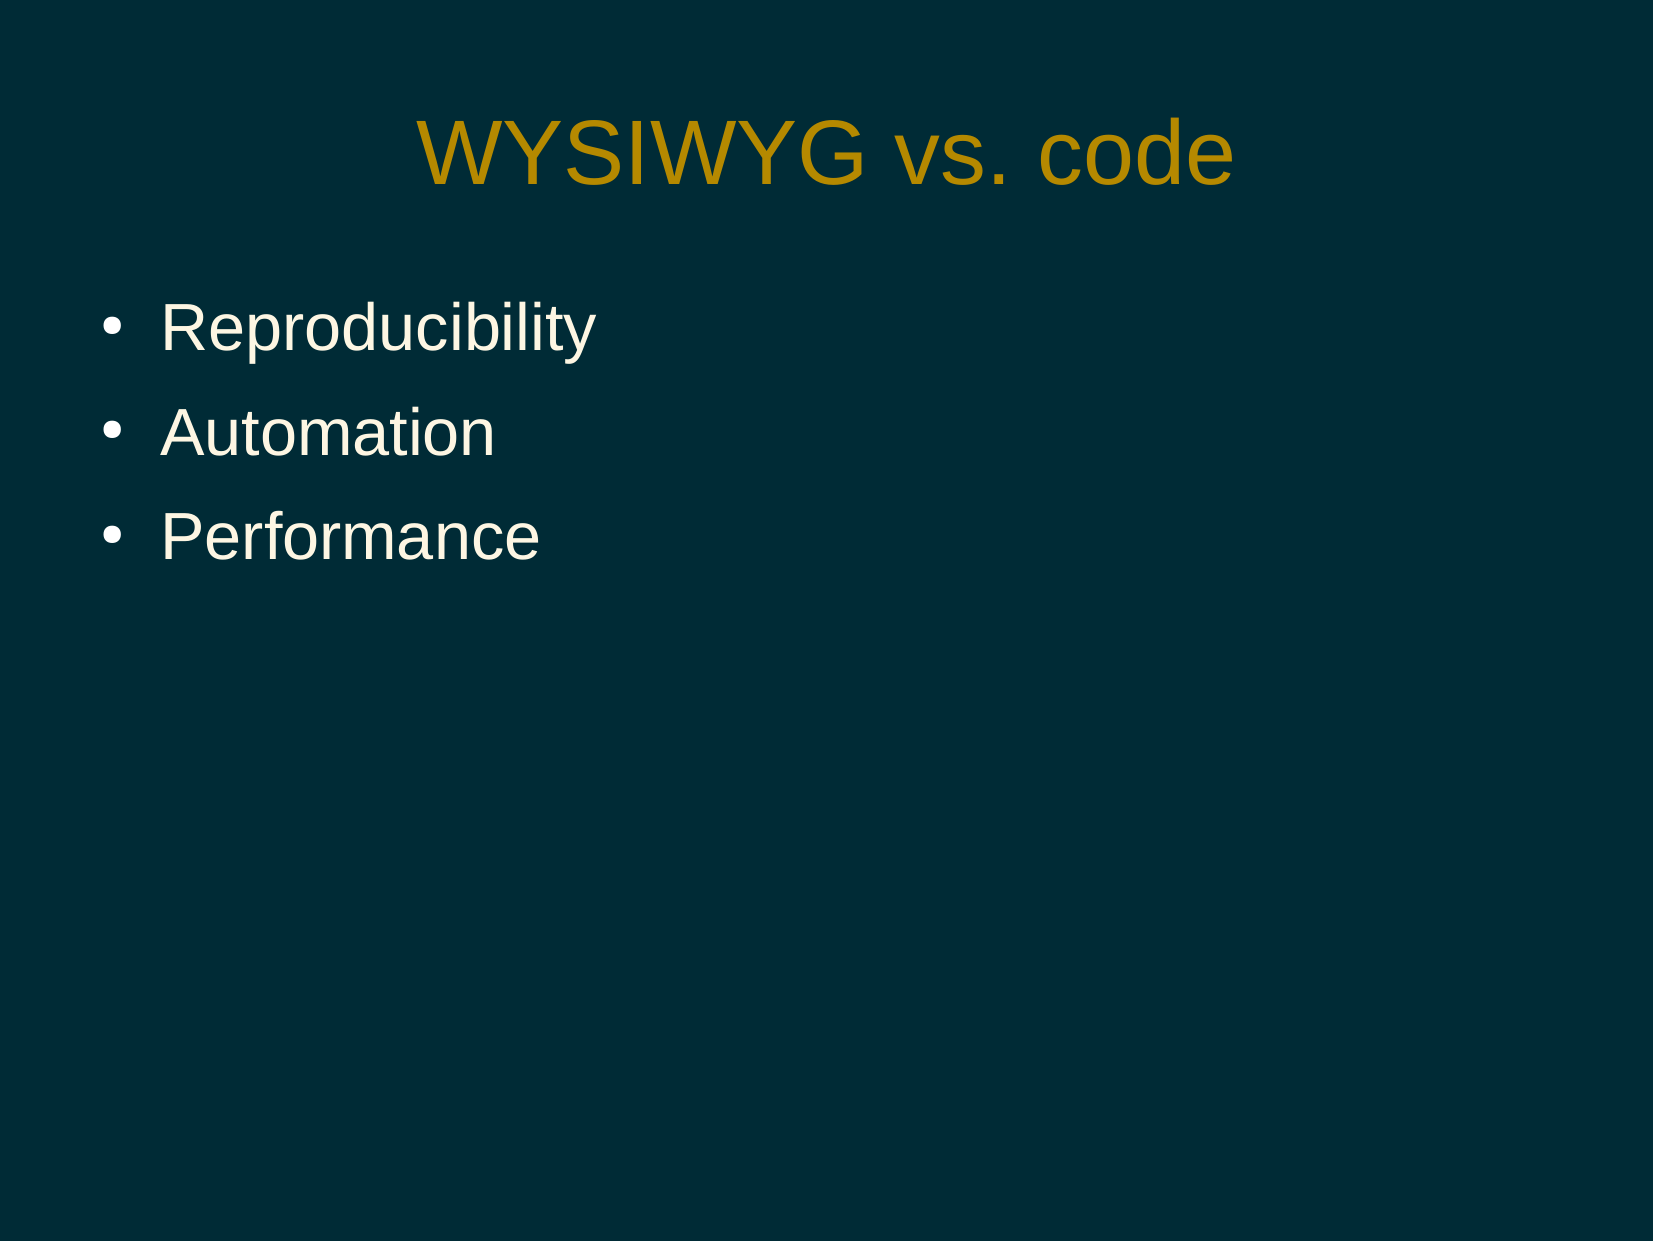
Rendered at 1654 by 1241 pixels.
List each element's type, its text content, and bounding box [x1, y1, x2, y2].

title WYSIWYG vs. code [82, 49, 1571, 257]
list Reproducibility Automation Performance [82, 290, 1571, 1109]
